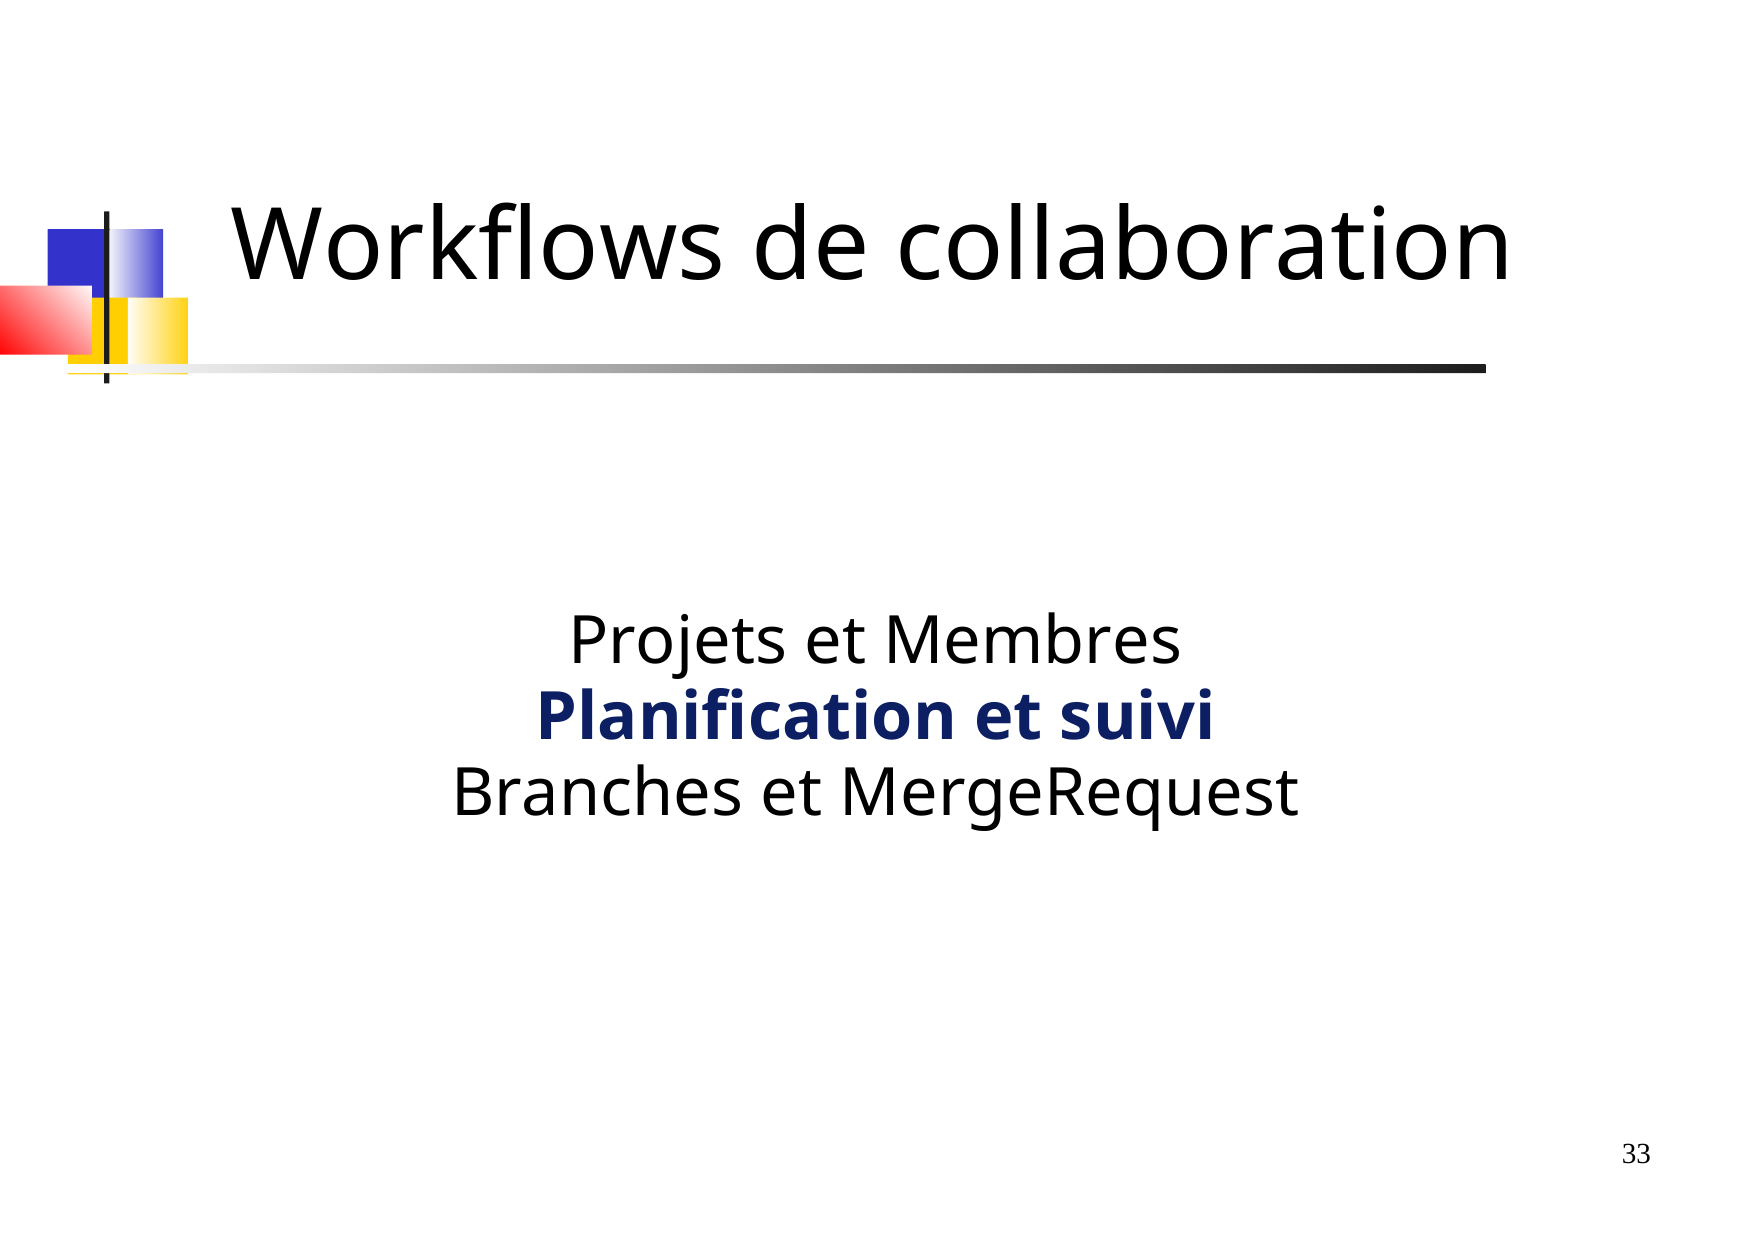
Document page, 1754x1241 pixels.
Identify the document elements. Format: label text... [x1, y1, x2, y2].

title Workflows de collaboration [179, 139, 1567, 351]
subtitle Projets et Membres Planification et suivi Branches et MergeRequest [179, 371, 1567, 1091]
